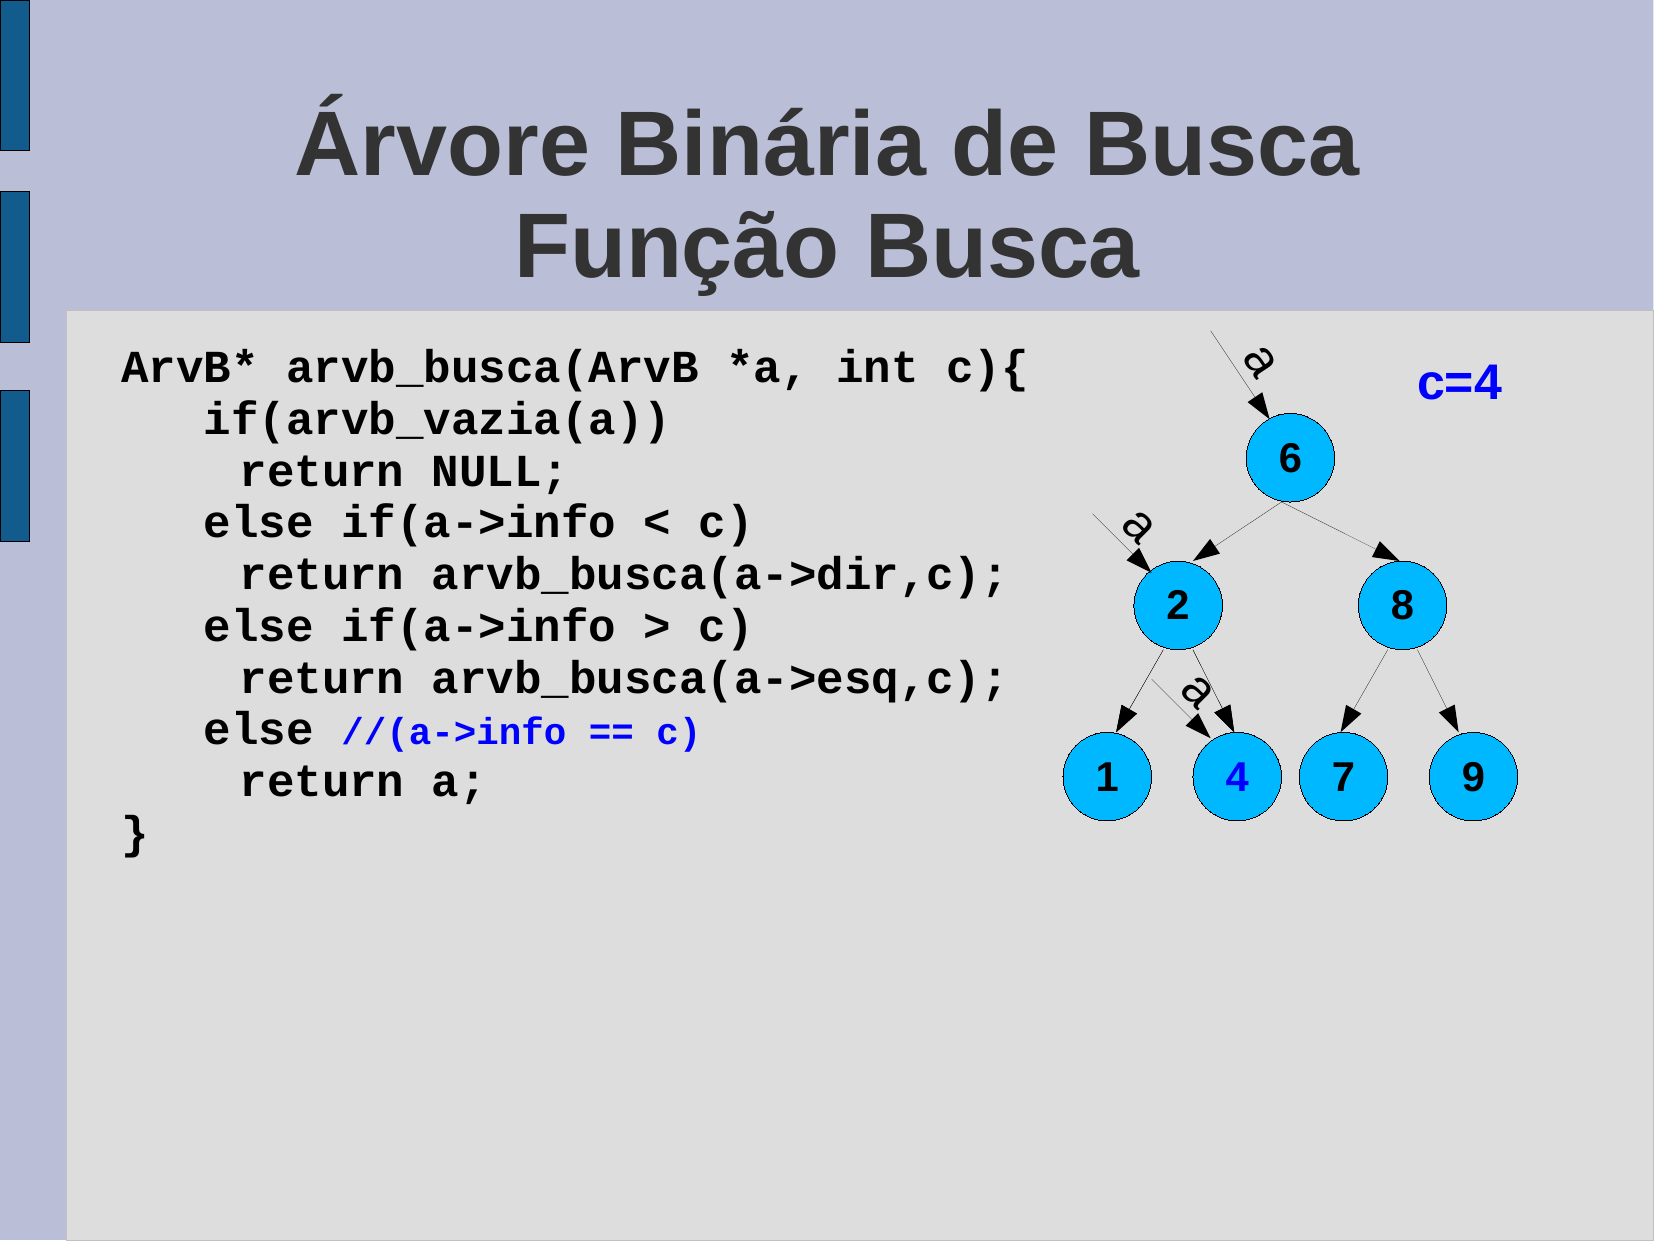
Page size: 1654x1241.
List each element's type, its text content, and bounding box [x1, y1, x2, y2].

text_box c=4 [1417, 354, 1503, 412]
text_box 2 [1133, 561, 1223, 650]
text_box 8 [1358, 561, 1447, 650]
title Árvore Binária de Busca Função Busca [121, 91, 1534, 299]
text_box 1 [1062, 732, 1152, 821]
text_box 7 [1299, 732, 1388, 821]
text_box 4 [1192, 732, 1282, 821]
list ArvB* arvb_busca(ArvB *a, int c){ if(arvb_vazia(a)) return NULL; else if(a->info < c) return arvb_busca(a->dir,c); else if(a->info > c) return arvb_busca(a->esq,c); else //(a->info == c) return a; } [121, 344, 1534, 863]
text_box 9 [1429, 732, 1518, 821]
text_box 6 [1246, 413, 1335, 503]
